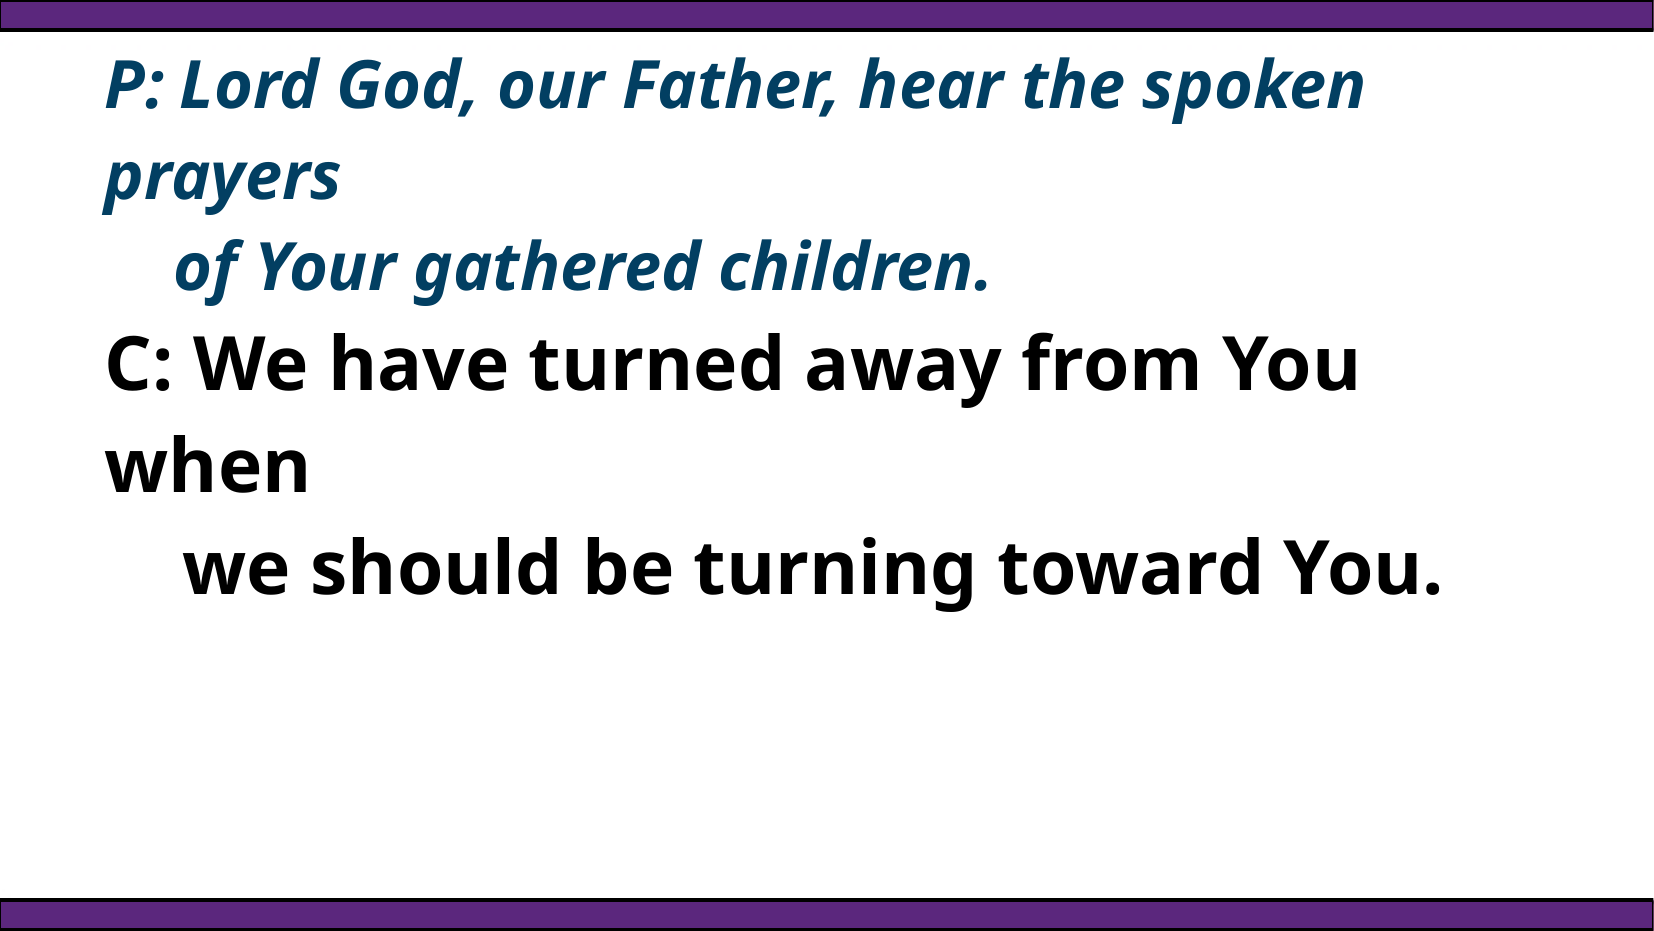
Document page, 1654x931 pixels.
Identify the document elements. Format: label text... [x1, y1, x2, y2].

text_box [0, 0, 1654, 31]
picture [0, 31, 1654, 900]
text_box [0, 900, 1654, 931]
text_box P: Lord God, our Father, hear the spoken prayers of Your gathered children. C: We have turned away from You when we should be turning toward You. [90, 30, 1576, 422]
